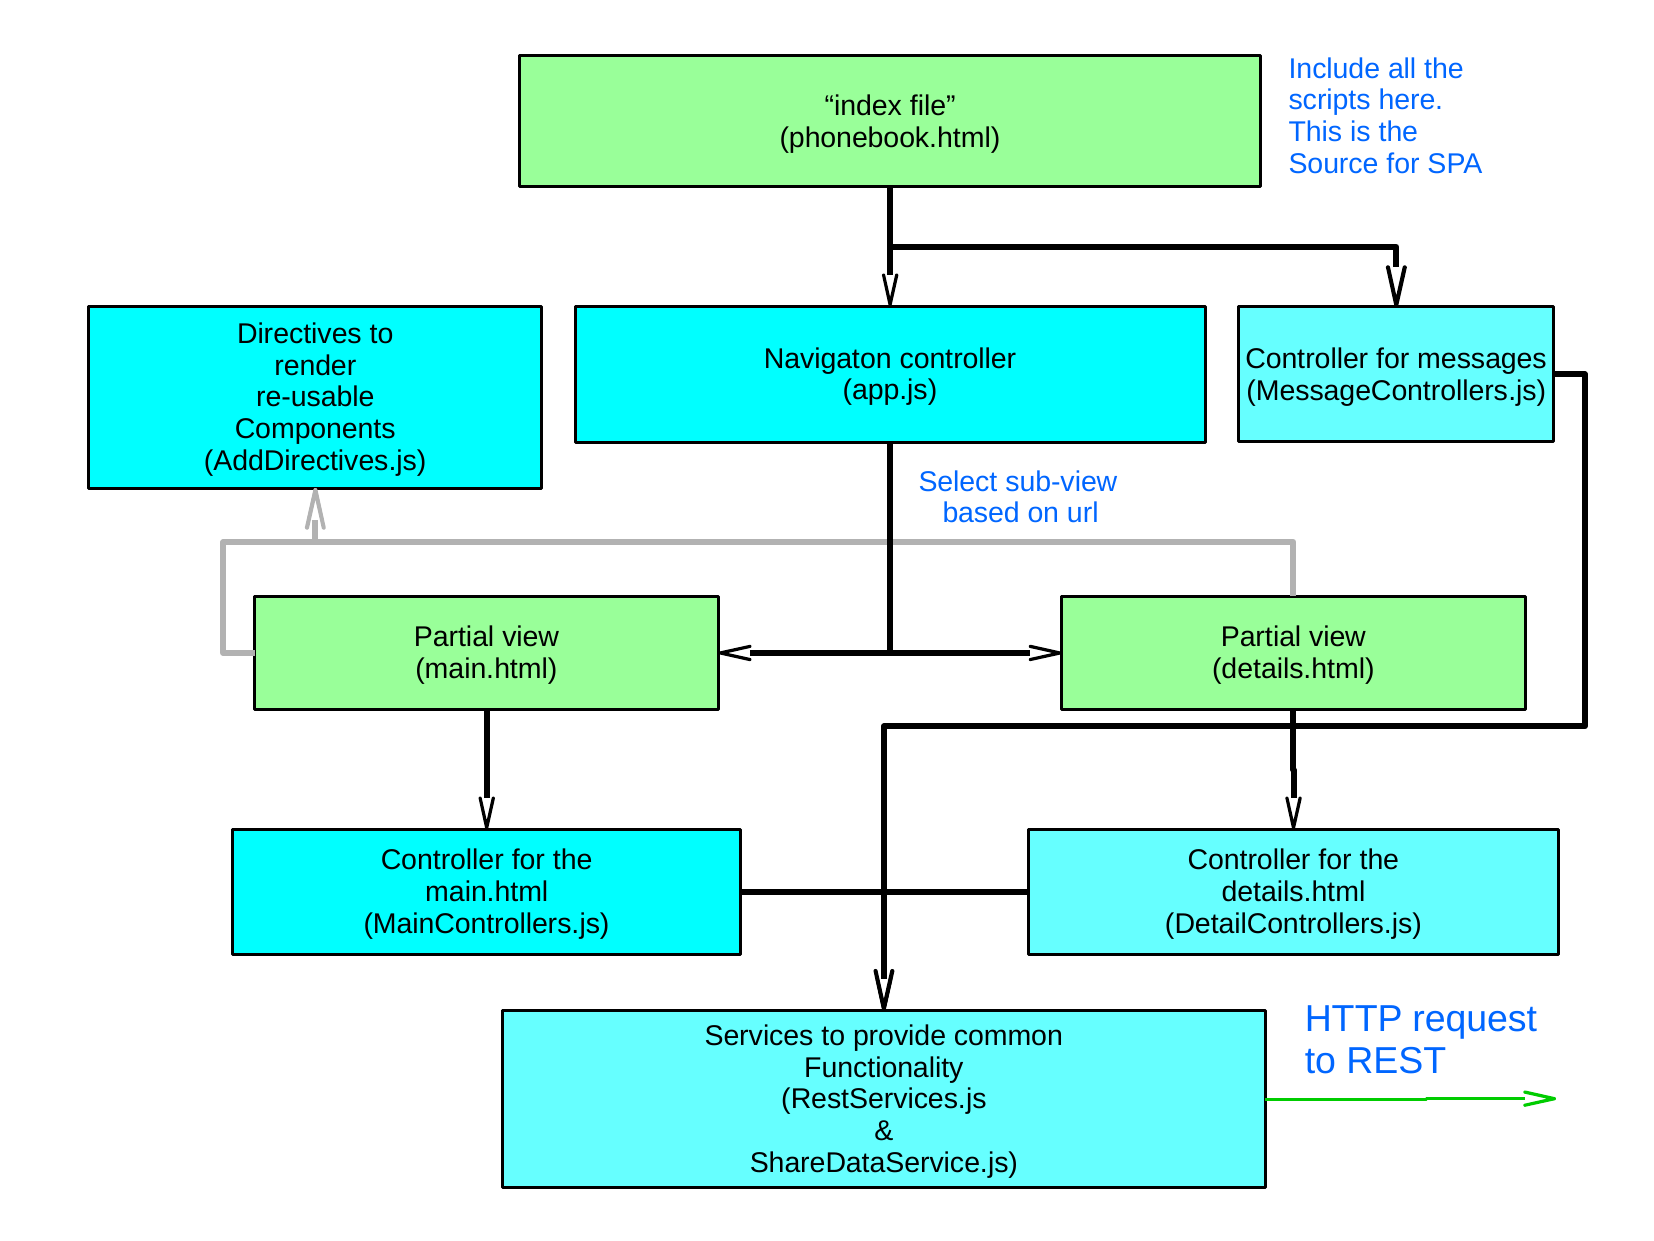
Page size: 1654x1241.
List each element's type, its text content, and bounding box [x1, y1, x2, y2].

text_box Include all the scripts here. This is the Source for SPA [1272, 43, 1654, 191]
text_box Services to provide common Functionality (RestServices.js & ShareDataService.js) [502, 1010, 1266, 1188]
text_box Controller for messages (MessageControllers.js) [1238, 306, 1554, 442]
text_box Navigaton controller (app.js) [575, 306, 1206, 443]
text_box “index file” (phonebook.html) [519, 55, 1261, 187]
text_box Partial view (details.html) [1061, 596, 1526, 710]
text_box Select sub-view based on url [902, 456, 1337, 539]
text_box Controller for the details.html (DetailControllers.js) [1028, 829, 1559, 955]
text_box Controller for the main.html (MainControllers.js) [232, 829, 741, 955]
text_box Directives to render re-usable Components (AddDirectives.js) [88, 306, 542, 489]
text_box Partial view (main.html) [254, 596, 719, 710]
text_box HTTP request to REST [1290, 990, 1552, 1089]
